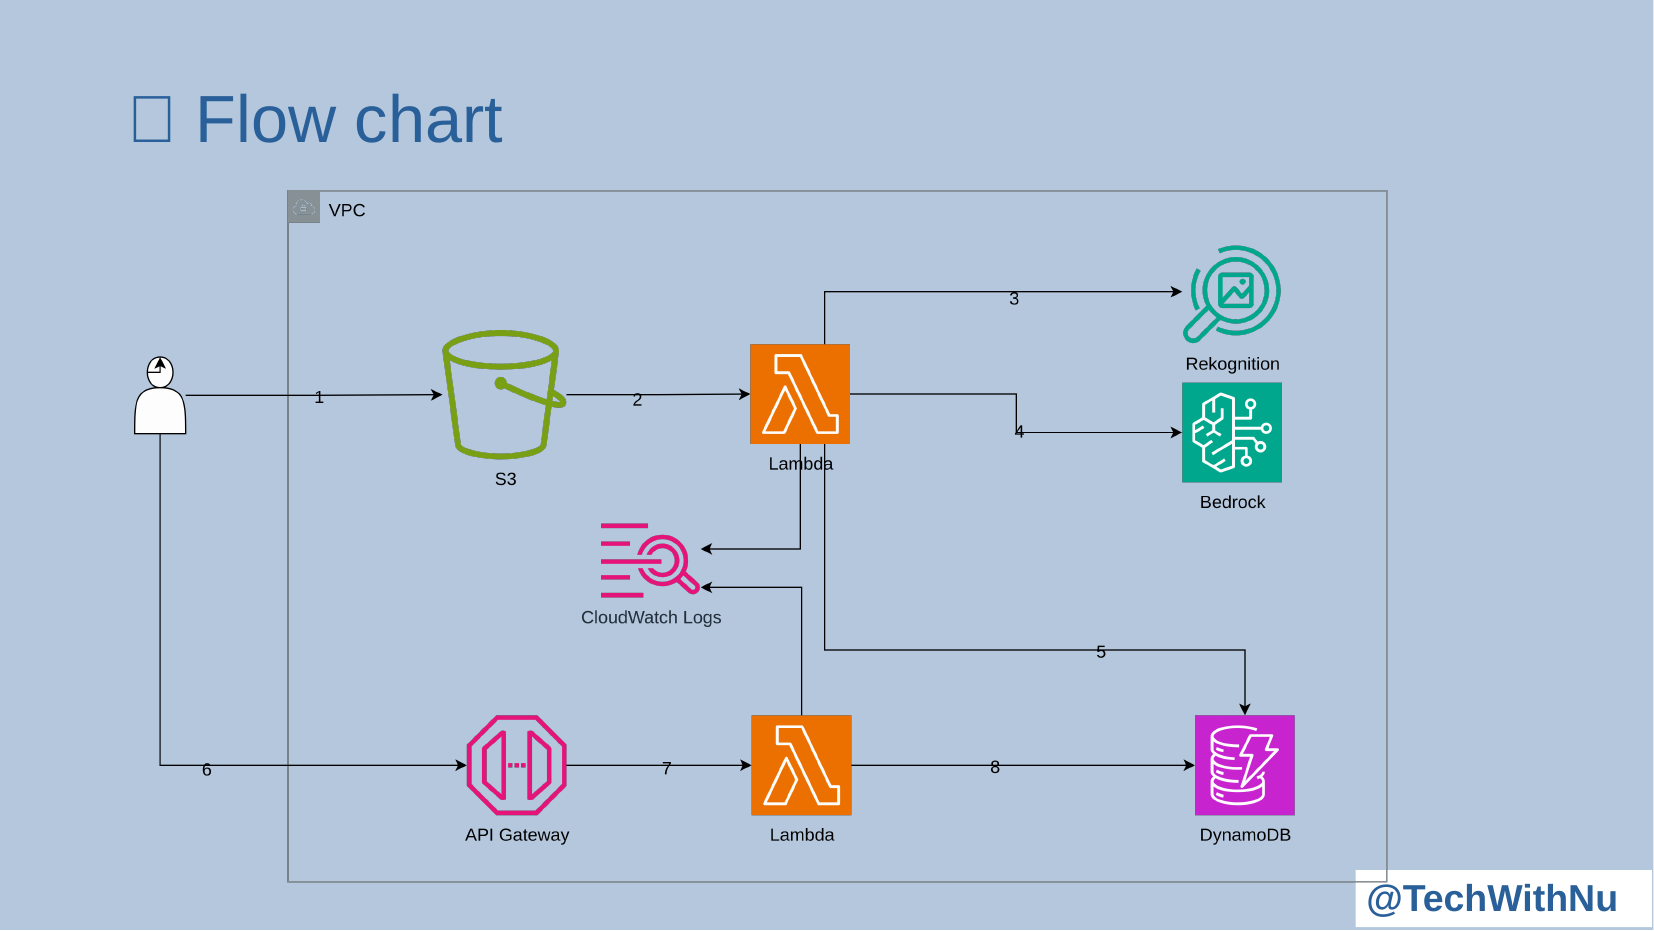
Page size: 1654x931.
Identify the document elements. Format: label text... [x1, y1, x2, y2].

text_box 🛒 Flow chart [112, 75, 901, 188]
picture [121, 177, 1400, 895]
text_box @TechWithNu [1351, 870, 1652, 928]
